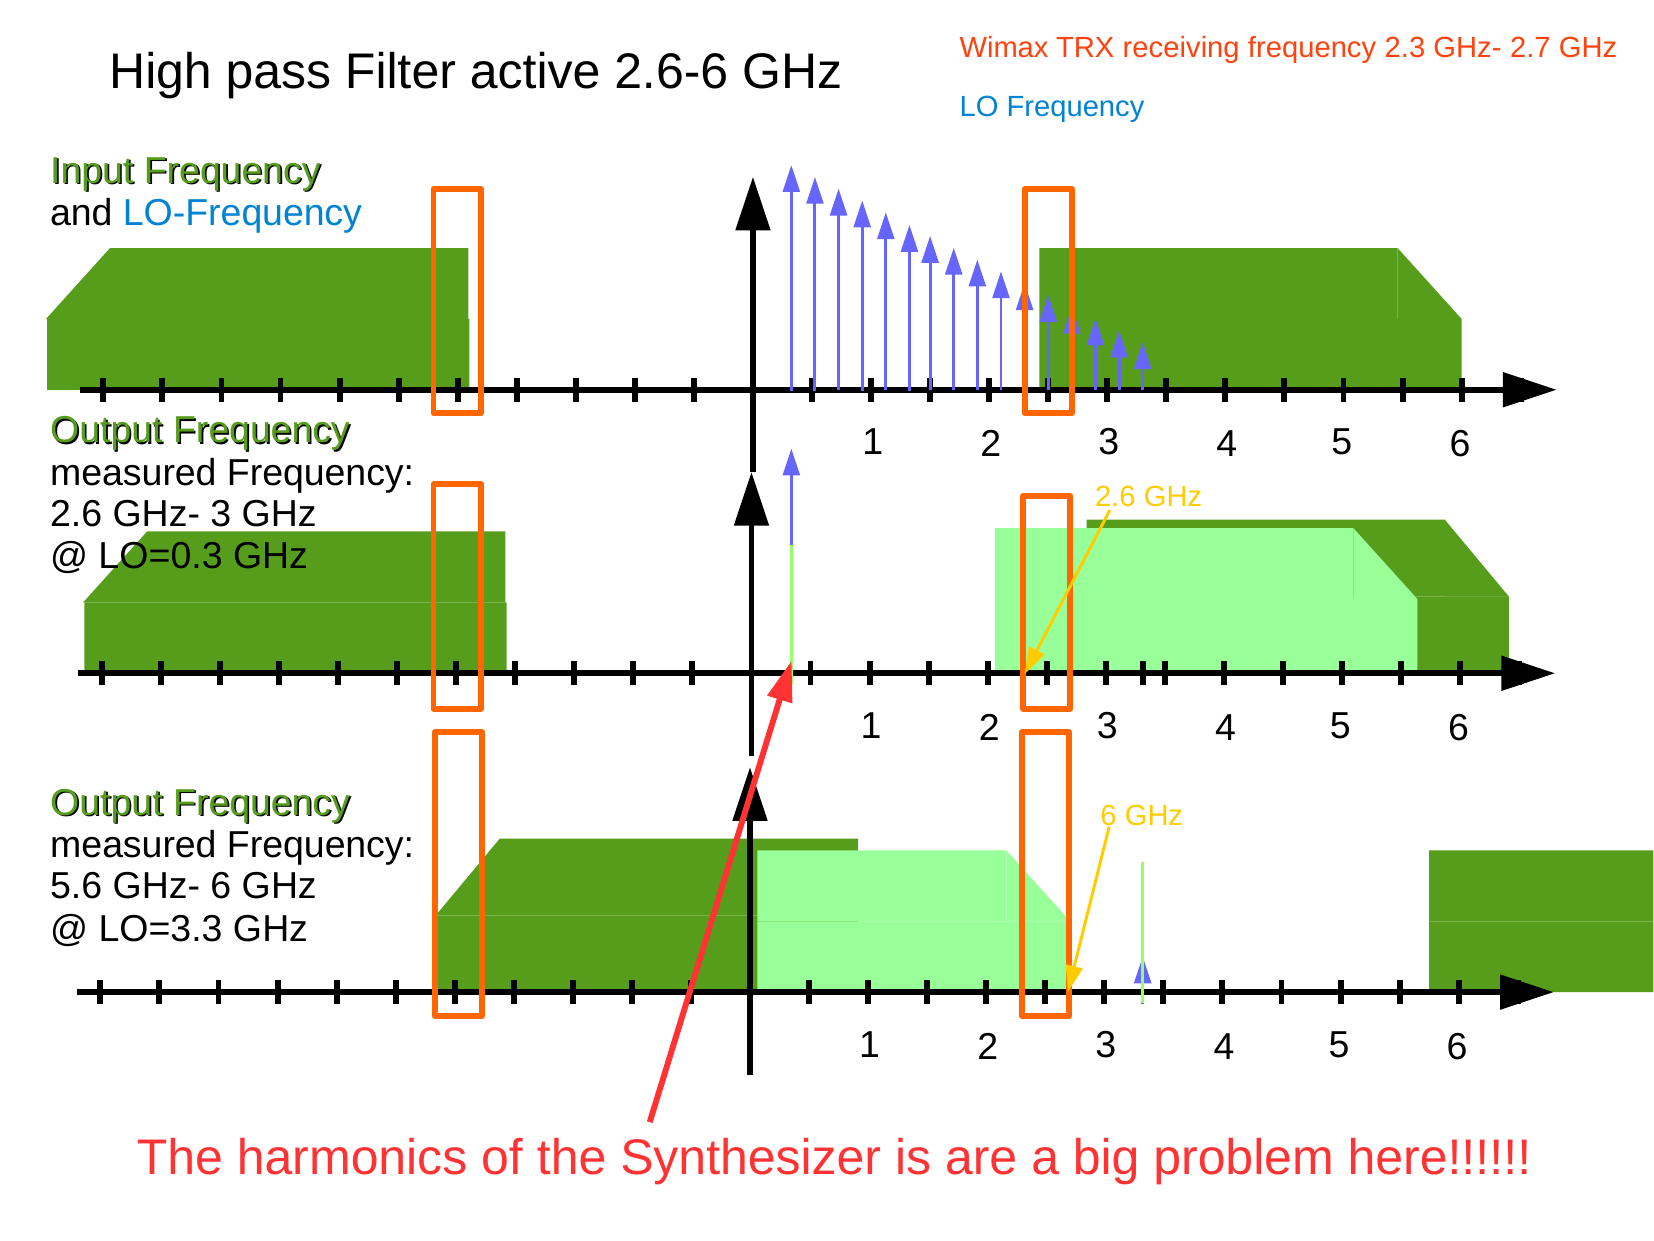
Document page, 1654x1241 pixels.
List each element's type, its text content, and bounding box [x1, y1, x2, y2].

text_box 5 [1315, 696, 1366, 754]
text_box 4 [1200, 699, 1251, 756]
text_box [438, 863, 479, 989]
text_box 1 [844, 1015, 895, 1073]
text_box 1 [845, 696, 897, 754]
text_box [83, 531, 431, 670]
text_box [436, 531, 478, 670]
text_box 2 [962, 1017, 1013, 1075]
text_box [484, 531, 507, 670]
text_box [1073, 519, 1509, 670]
text_box 1 [847, 413, 898, 471]
text_box 3 [1083, 413, 1135, 471]
text_box 3 [1082, 696, 1133, 754]
text_box [46, 248, 431, 390]
text_box 4 [1201, 415, 1253, 473]
text_box [1025, 871, 1066, 989]
text_box LO Frequency [944, 82, 1168, 131]
text_box [1075, 248, 1462, 387]
text_box Wimax TRX receiving frequency 2.3 GHz- 2.7 GHz [944, 23, 1633, 72]
text_box Input Frequency and LO-Frequency [35, 141, 377, 241]
text_box 2 [965, 415, 1016, 473]
text_box [1030, 598, 1067, 670]
text_box 2 [964, 699, 1015, 756]
text_box Output Frequency measured Frequency: 5.6 GHz- 6 GHz @ LO=3.3 GHz [35, 773, 429, 957]
text_box [485, 838, 733, 989]
text_box [1429, 850, 1654, 993]
text_box 6 [1433, 699, 1484, 756]
text_box High pass Filter active 2.6-6 GHz [94, 35, 858, 107]
text_box 4 [1198, 1017, 1250, 1075]
text_box 6 [1434, 415, 1486, 473]
text_box 2.6 GHz [1080, 472, 1218, 521]
text_box [695, 838, 747, 989]
text_box [1073, 521, 1102, 575]
text_box [436, 248, 470, 387]
text_box [1039, 248, 1069, 387]
text_box The harmonics of the Synthesizer is are a big problem here!!!!!! [122, 1122, 1548, 1193]
text_box 6 [1431, 1017, 1483, 1075]
text_box 3 [1080, 1015, 1132, 1073]
text_box 6 GHz [1085, 791, 1199, 839]
text_box [753, 838, 1019, 989]
text_box 5 [1316, 413, 1368, 471]
text_box 5 [1313, 1015, 1365, 1073]
text_box Output Frequency measured Frequency: 2.6 GHz- 3 GHz @ LO=0.3 GHz [35, 401, 429, 585]
text_box [1026, 528, 1067, 659]
text_box [1039, 322, 1047, 387]
text_box [995, 528, 1020, 670]
